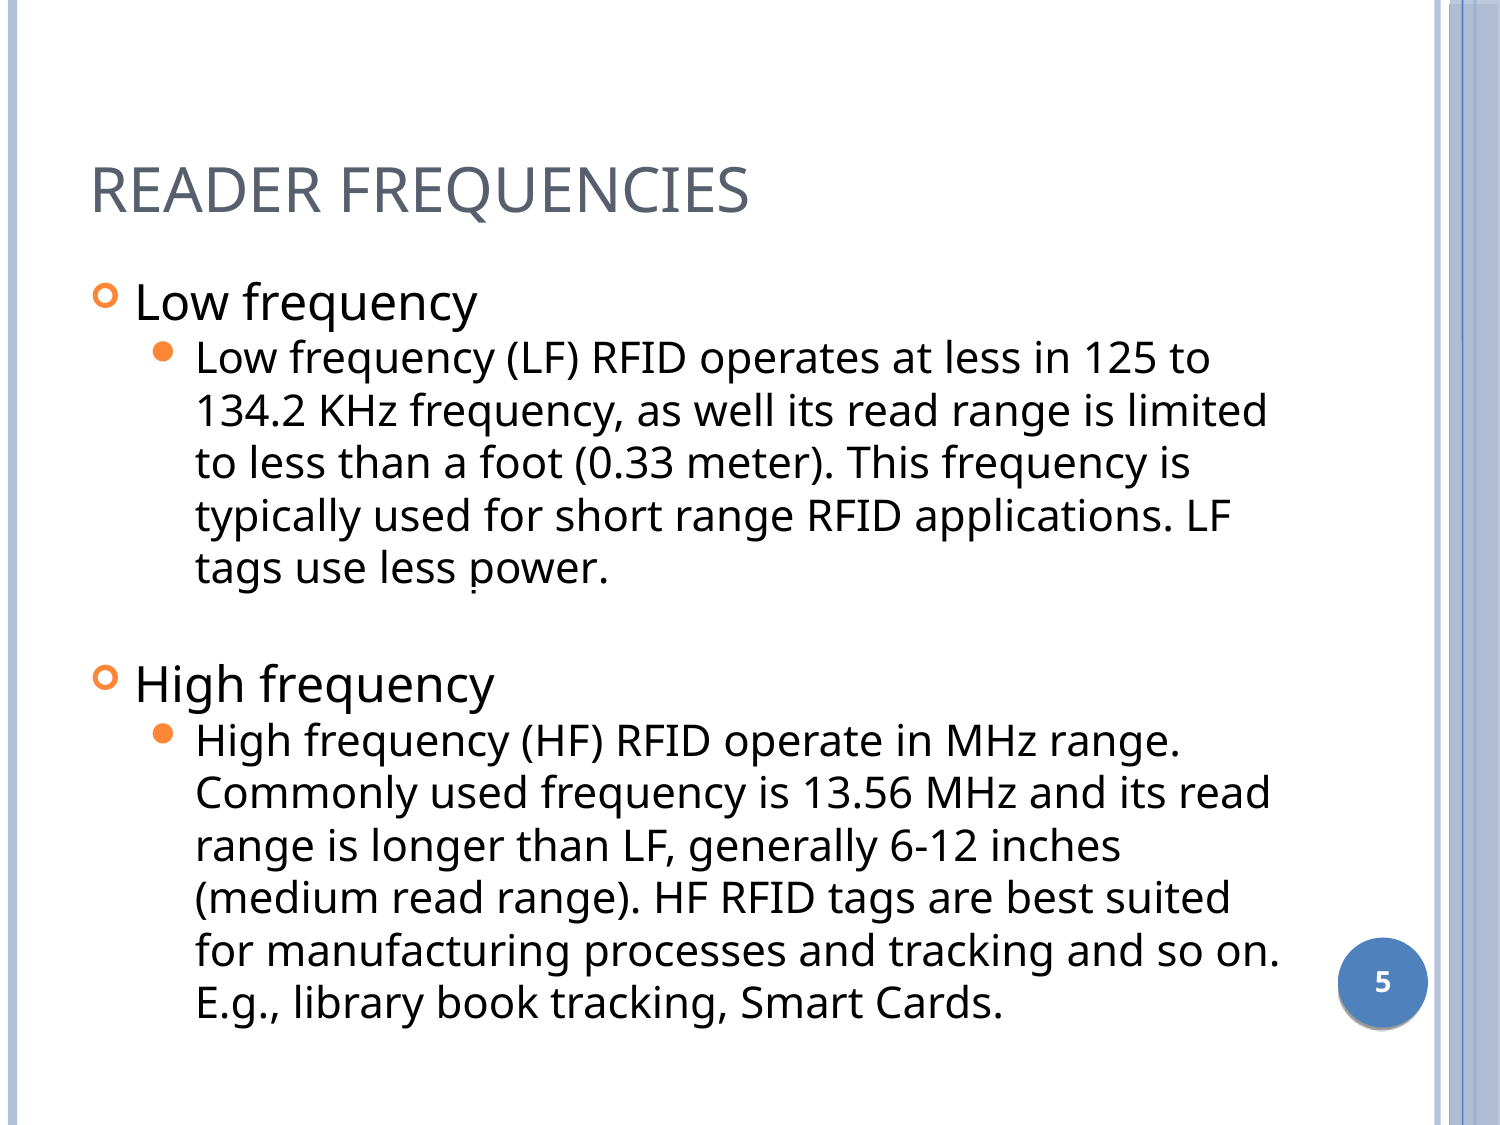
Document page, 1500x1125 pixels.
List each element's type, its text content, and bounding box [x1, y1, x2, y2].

text_box Low frequency Low frequency (LF) RFID operates at less in 125 to 134.2 KHz frequency, as well its read range is limited to less than a foot (0.33 meter). This frequency is typically used for short range RFID applications. LF tags use less power. High frequency High frequency (HF) RFID operate in MHz range. Commonly used frequency is 13.56 MHz and its read range is longer than LF, generally 6-12 inches (medium read range). HF RFID tags are best suited for manufacturing processes and tracking and so on. E.g., library book tracking, Smart Cards. [74, 262, 1300, 1062]
text_box <number> [1333, 940, 1434, 1027]
text_box Reader Frequencies [74, 45, 1300, 233]
